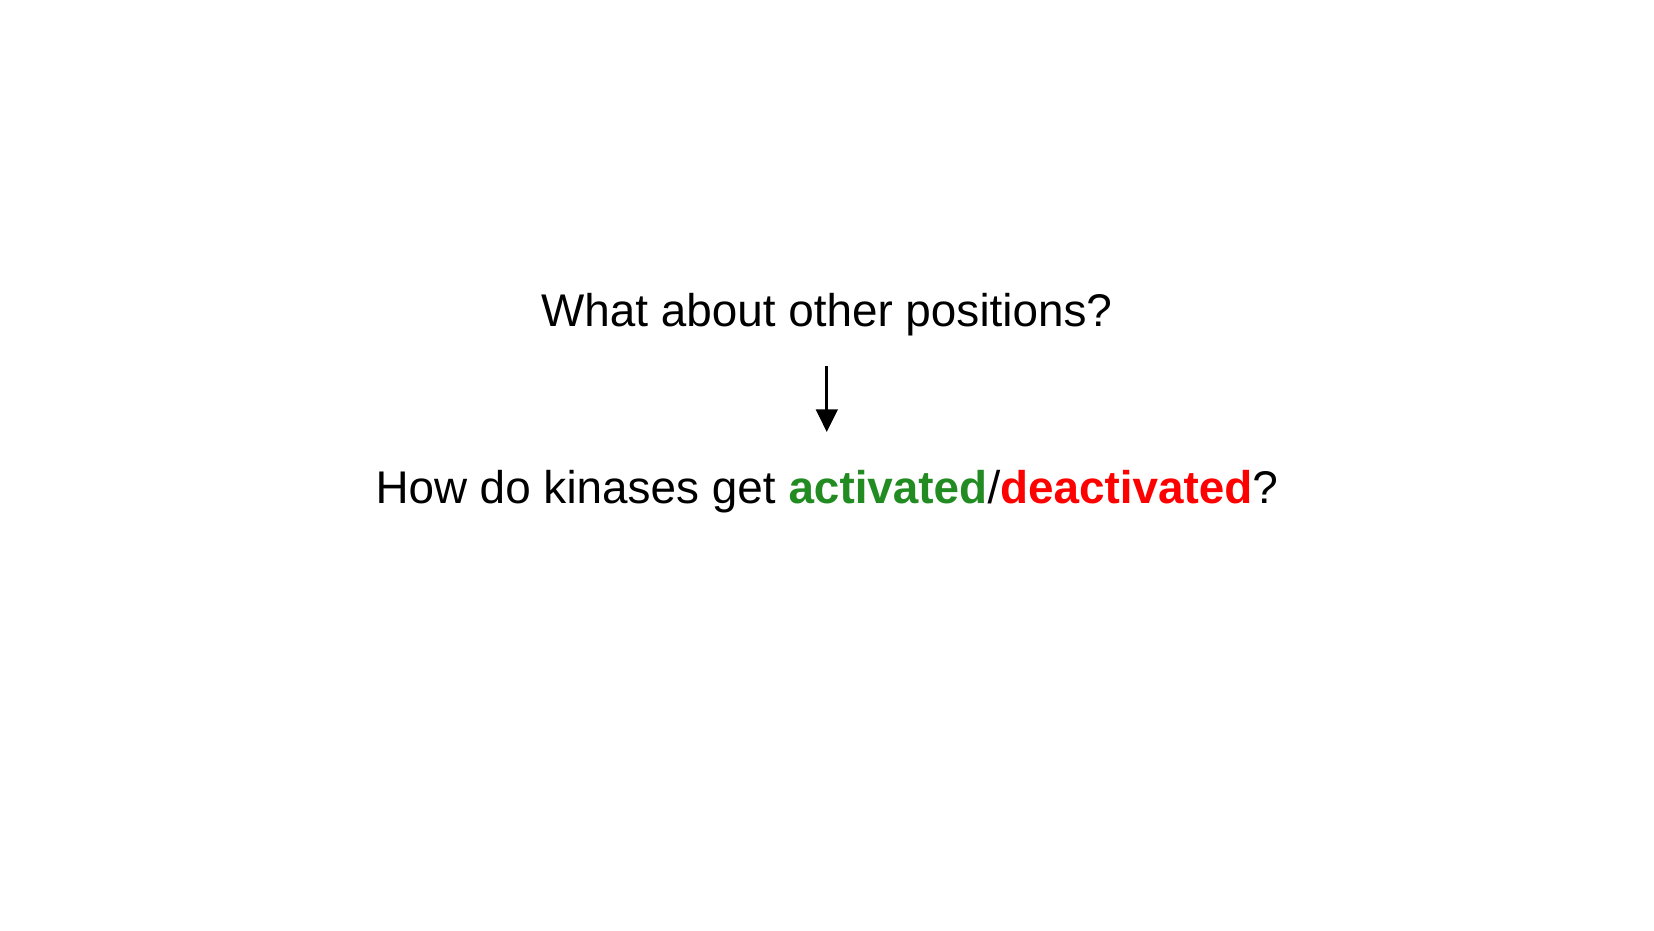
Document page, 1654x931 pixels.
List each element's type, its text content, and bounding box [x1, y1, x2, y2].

title How do kinases get activated/deactivated? [200, 431, 1453, 544]
title What about other positions? [200, 254, 1453, 367]
